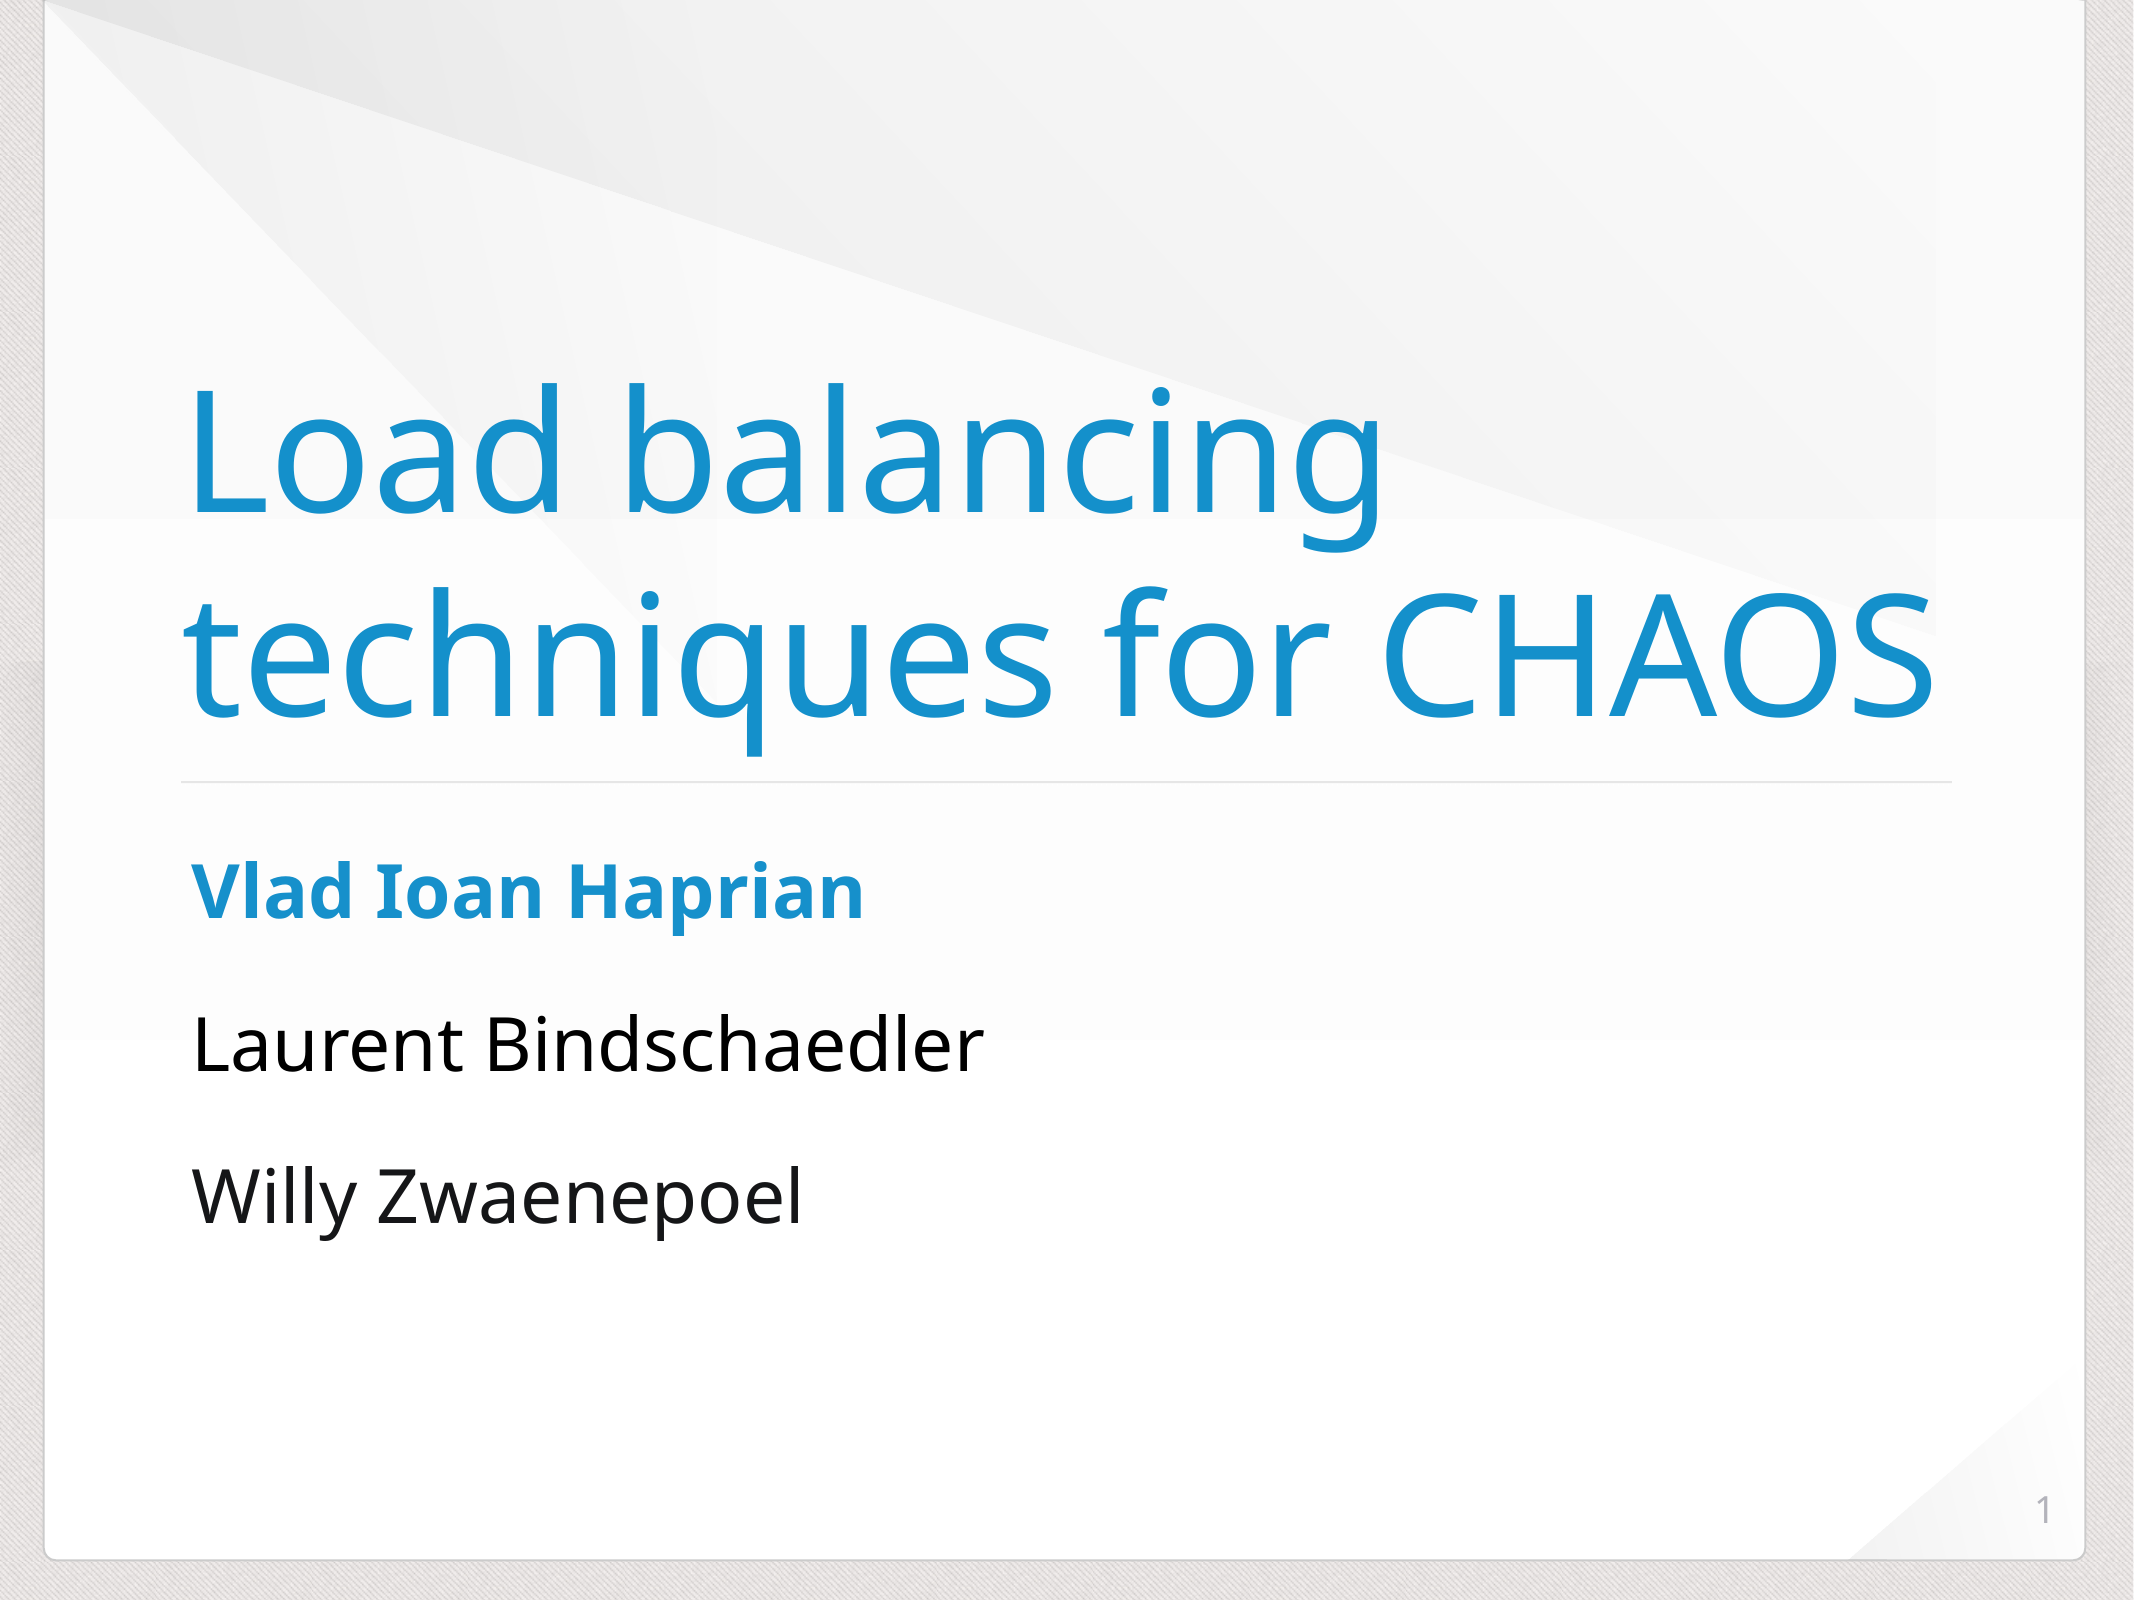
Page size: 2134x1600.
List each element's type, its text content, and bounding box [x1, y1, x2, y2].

picture [0, 0, 2134, 1600]
title Load balancing techniques for CHAOS [181, 145, 1953, 750]
list Vlad Ioan Haprian Laurent Bindschaedler Willy Zwaenepoel [181, 833, 1953, 1477]
slide_number <number> [1909, 1476, 2071, 1548]
